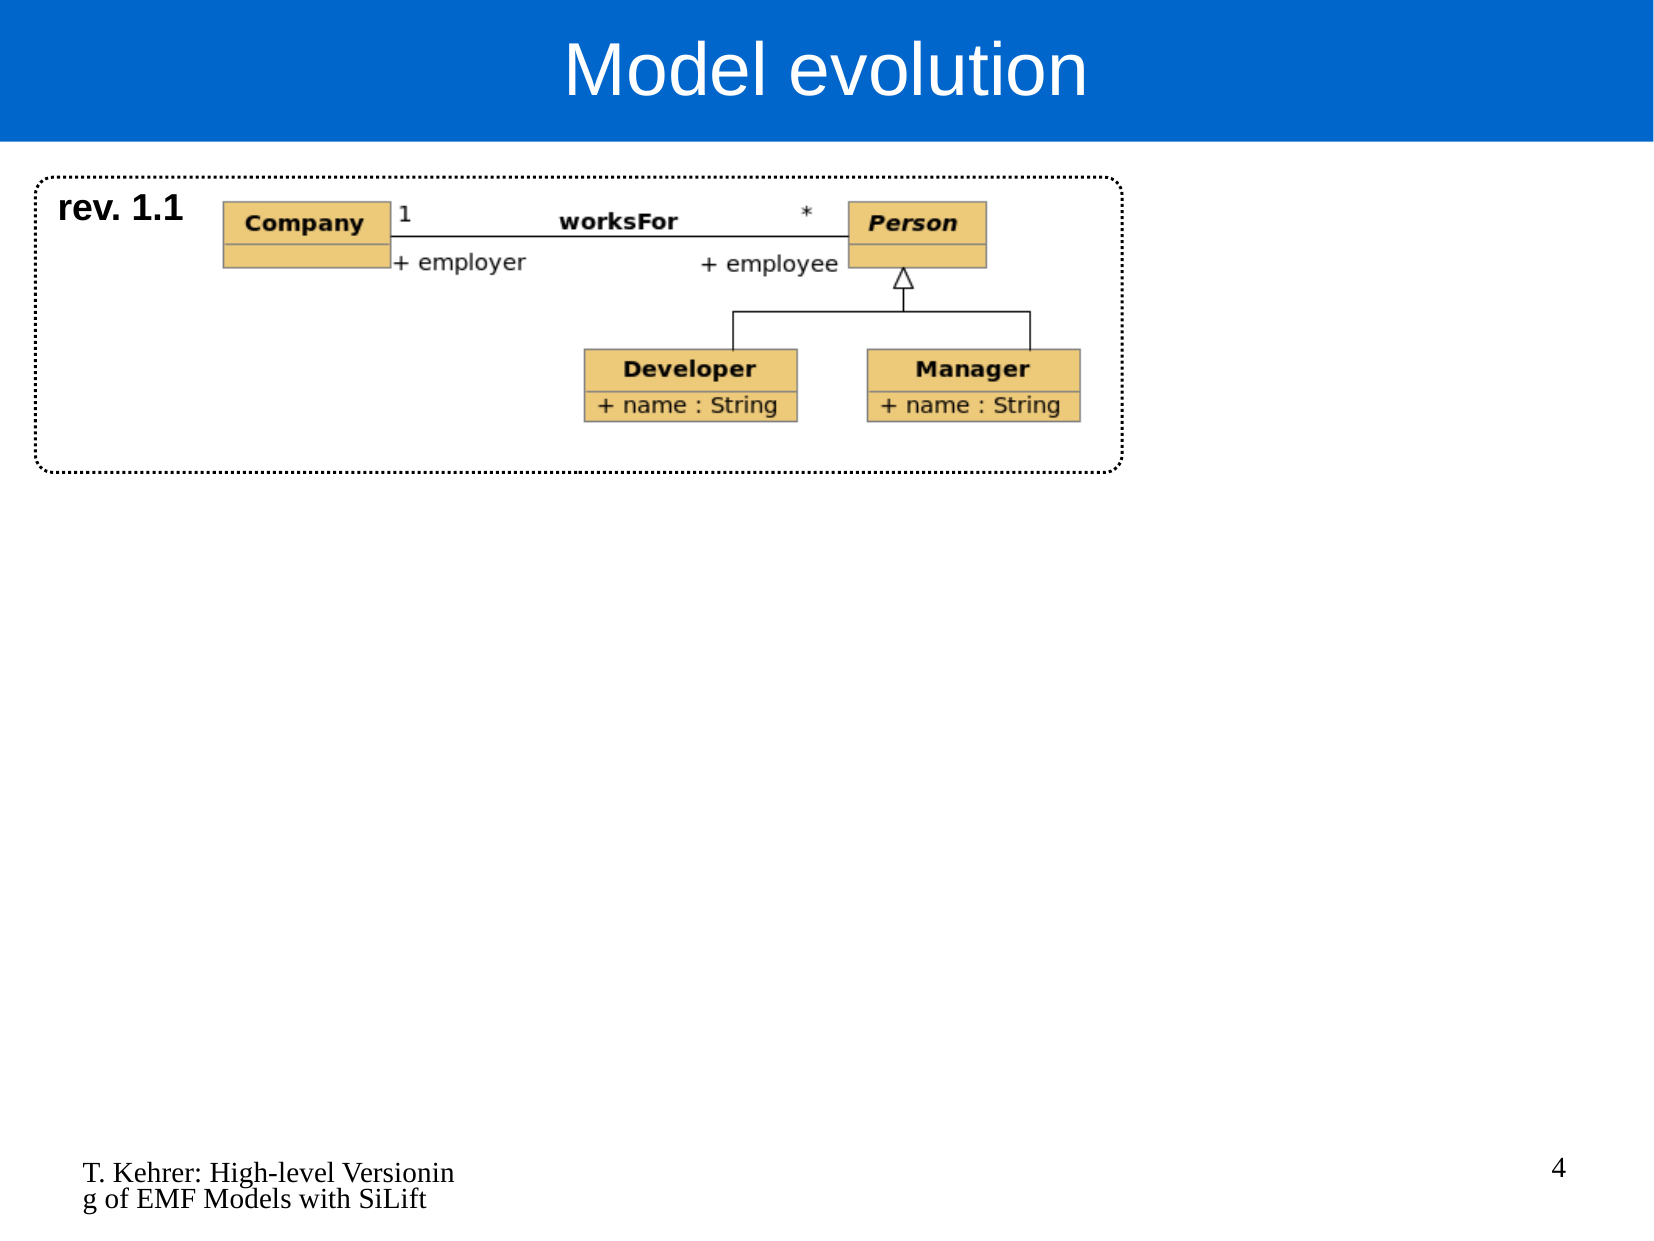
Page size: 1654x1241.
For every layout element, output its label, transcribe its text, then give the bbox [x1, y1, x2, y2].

picture [212, 192, 1089, 432]
title Model evolution [0, 0, 1654, 142]
text_box rev. 1.1 [42, 179, 202, 237]
